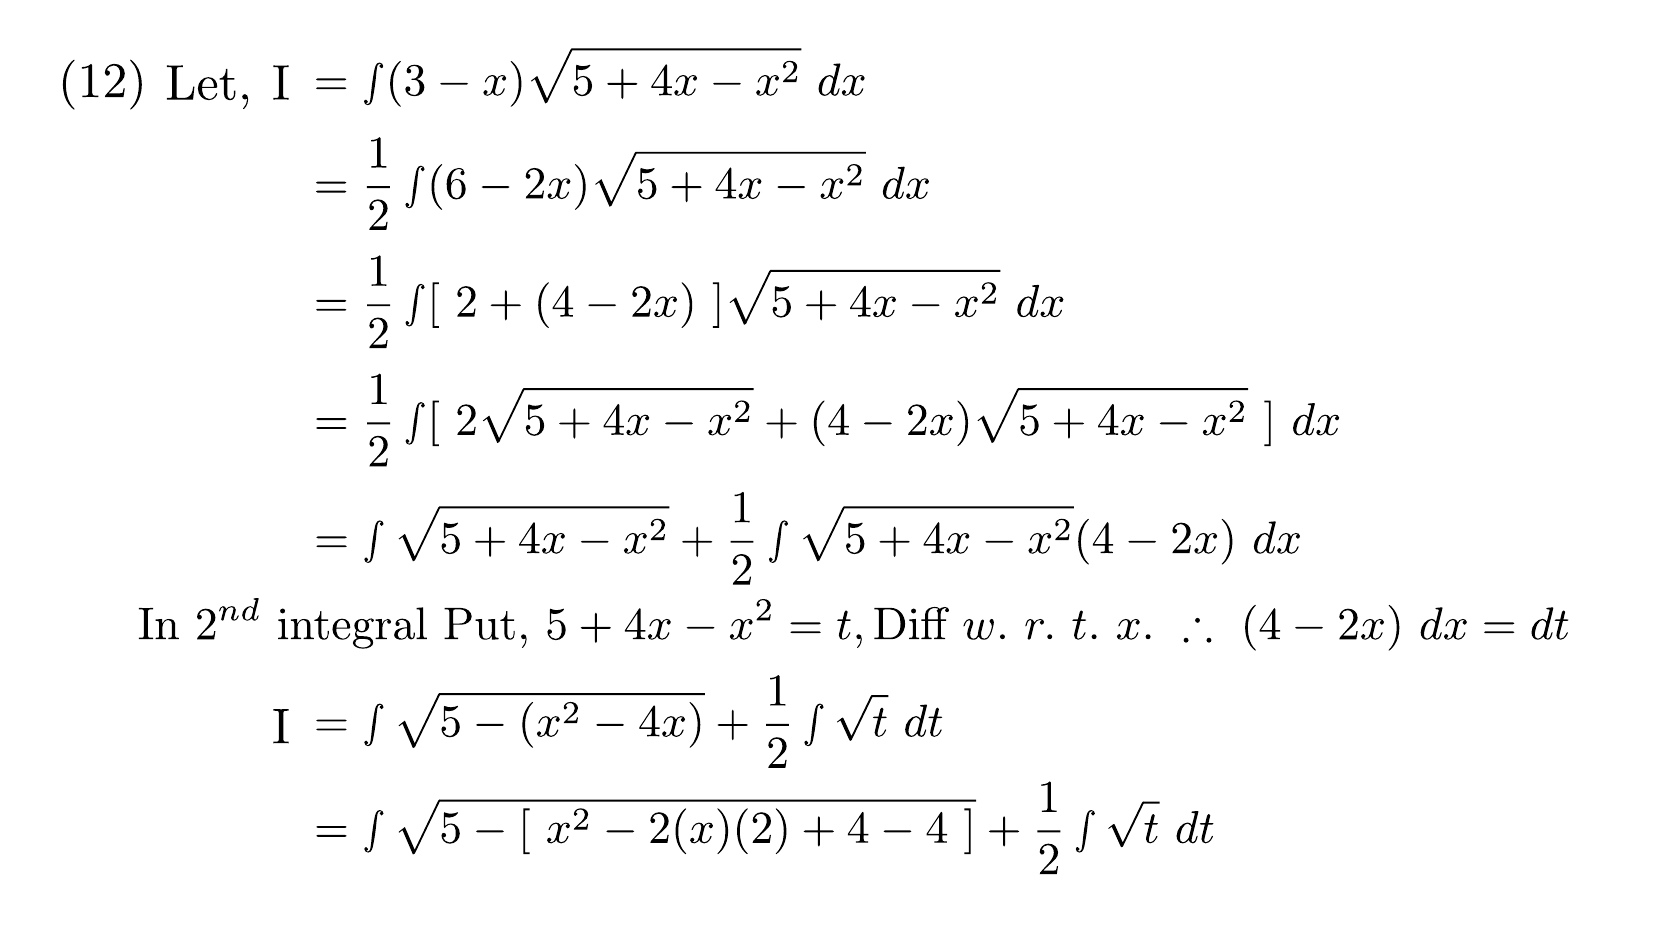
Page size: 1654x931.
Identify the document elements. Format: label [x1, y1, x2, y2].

title [47, 36, 1607, 898]
text_box [315, 255, 1064, 349]
text_box [315, 781, 1214, 875]
text_box [273, 709, 289, 744]
text_box [315, 373, 1340, 467]
text_box [166, 65, 249, 110]
text_box [315, 675, 943, 768]
text_box [60, 59, 142, 110]
text_box [315, 48, 865, 107]
text_box [138, 598, 1569, 651]
text_box [273, 65, 289, 100]
text_box [316, 491, 1301, 585]
text_box [315, 137, 929, 230]
